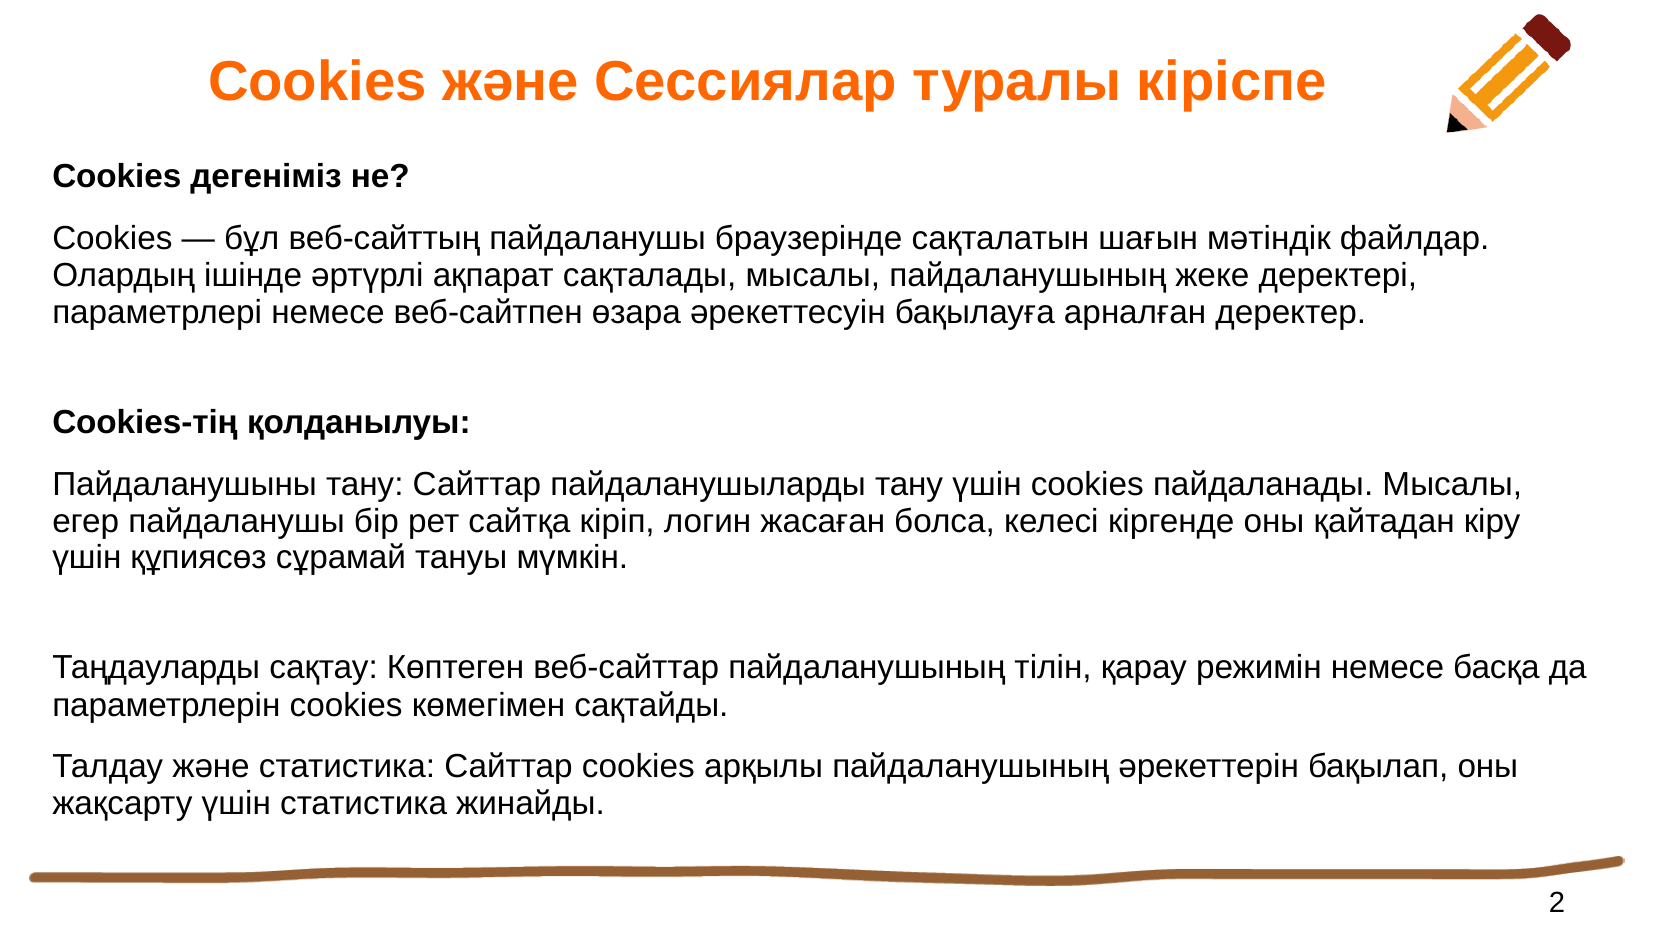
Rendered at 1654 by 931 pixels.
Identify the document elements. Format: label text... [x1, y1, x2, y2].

picture [29, 856, 1625, 886]
picture [1446, 14, 1571, 133]
text_box Cookies дегеніміз не? Cookies — бұл веб-сайттың пайдаланушы браузерінде сақталатын шағын мәтіндік файлдар. Олардың ішінде әртүрлі ақпарат сақталады, мысалы, пайдаланушының жеке деректері, параметрлері немесе веб-сайтпен өзара әрекеттесуін бақылауға арналған деректер. Cookies-тің қолданылуы: Пайдаланушыны тану: Сайттар пайдаланушыларды тану үшін cookies пайдаланады. Мысалы, егер пайдаланушы бір рет сайтқа кіріп, логин жасаған болса, келесі кіргенде оны қайтадан кіру үшін құпиясөз сұрамай тануы мүмкін. Таңдауларды сақтау: Көптеген веб-сайттар пайдаланушының тілін, қарау режимін немесе басқа да параметрлерін cookies көмегімен сақтайды. Талдау және статистика: Сайттар cookies арқылы пайдаланушының әрекеттерін бақылап, оны жақсарту үшін статистика жинайды. [37, 150, 1613, 788]
title Cookies және Сессиялар туралы кіріспе [88, 29, 1447, 133]
